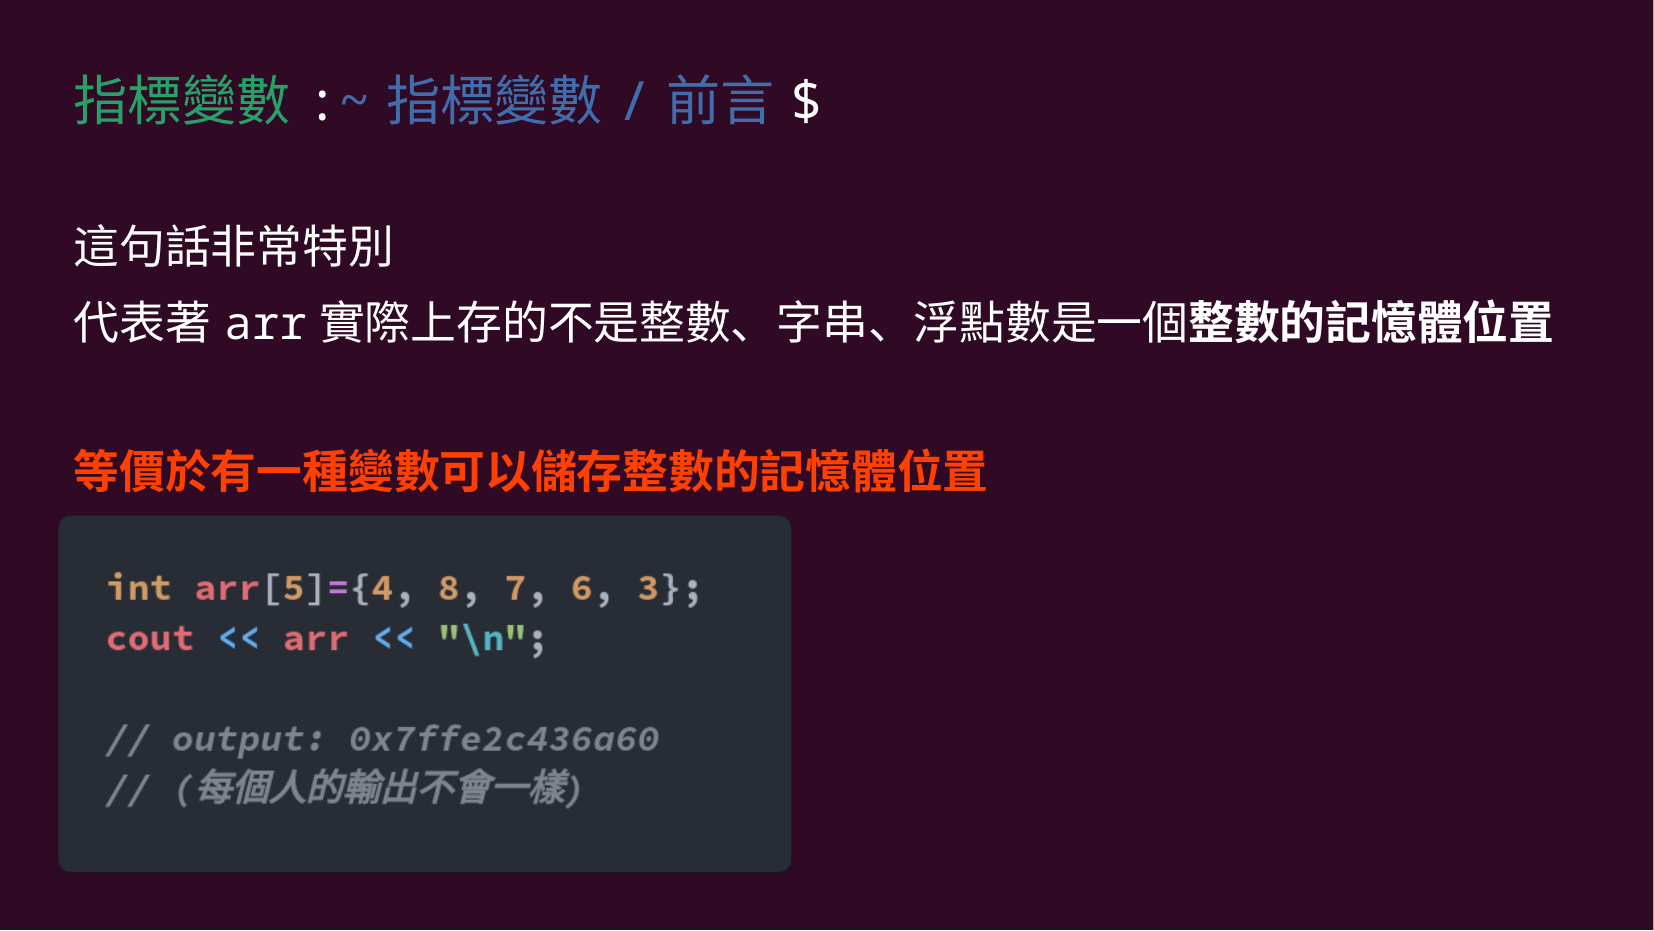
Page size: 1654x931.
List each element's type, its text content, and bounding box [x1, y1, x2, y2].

picture [0, 457, 850, 931]
text_box 這句話非常特別 代表著arr實際上存的不是整數、字串、浮點數是一個整數的記憶體位置 等價於有一種變數可以儲存整數的記憶體位置 [59, 193, 1613, 672]
text_box 指標變數:~指標變數/前言$ [59, 55, 1201, 139]
